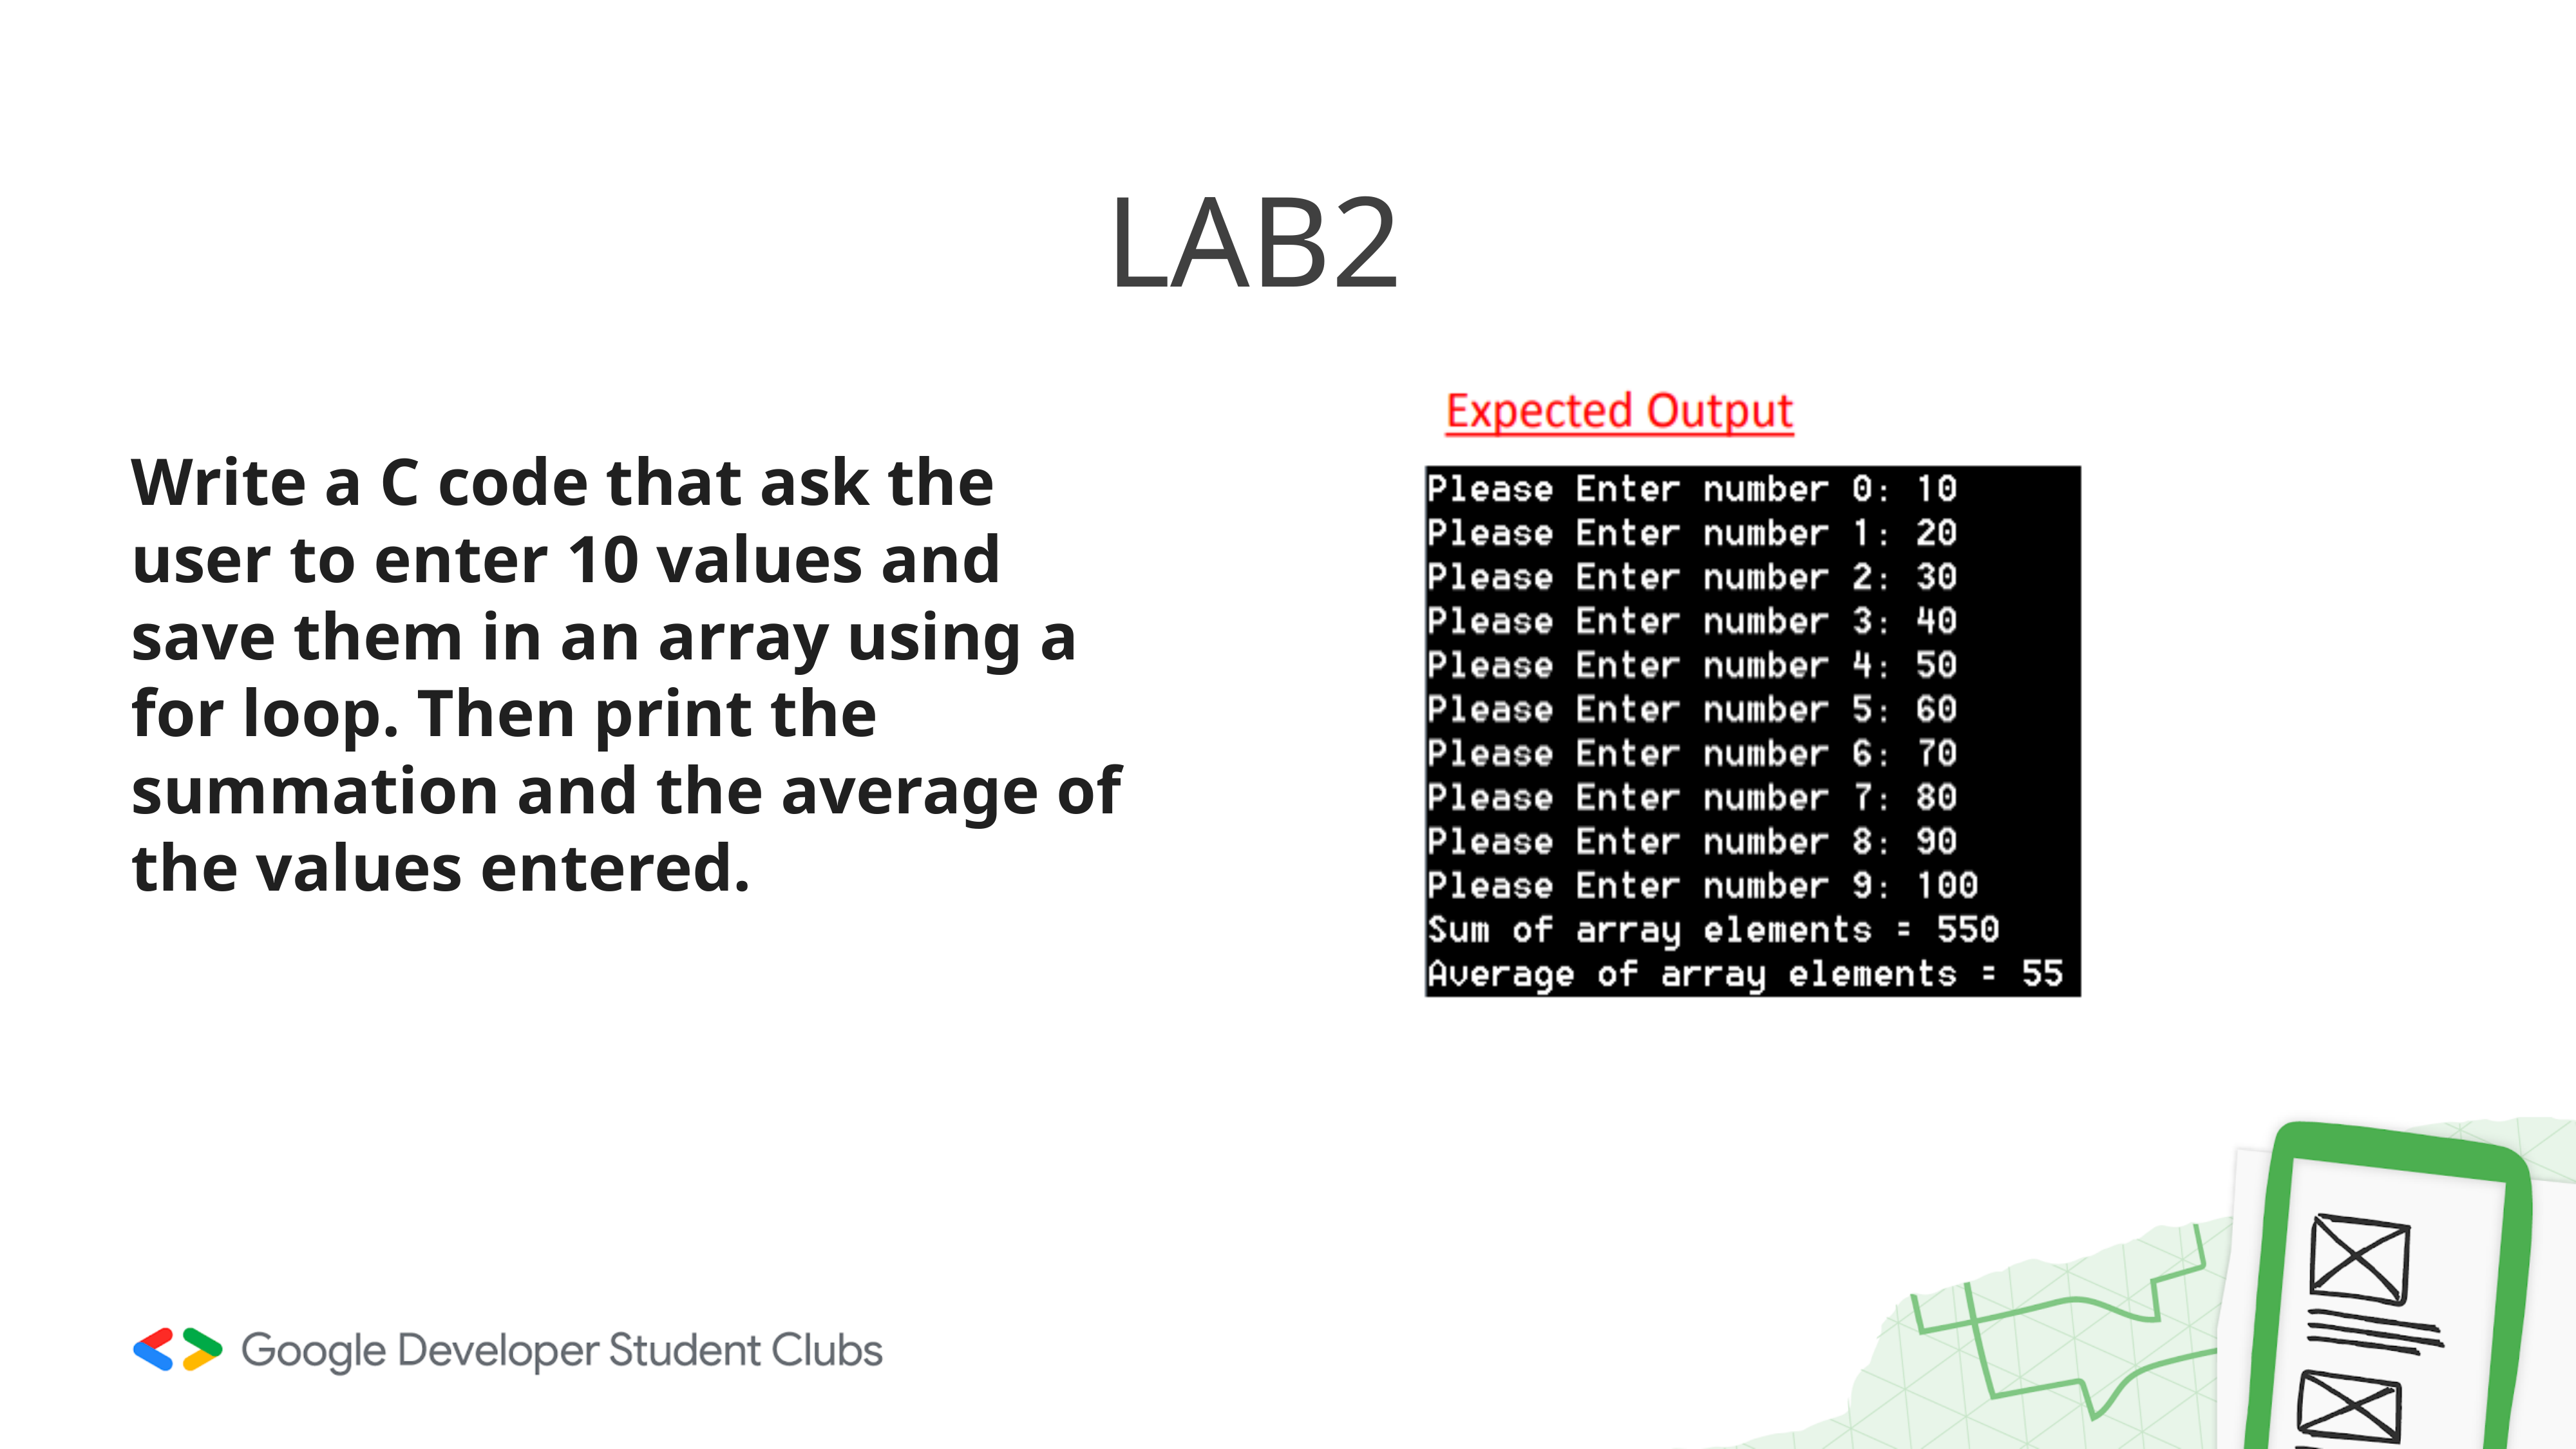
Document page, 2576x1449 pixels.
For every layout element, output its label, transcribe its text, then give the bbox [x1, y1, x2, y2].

title LAB2 [94, 136, 2414, 430]
picture [0, 0, 2576, 1449]
list Write a C code that ask the user to enter 10 values and save them in an array using a for loop. Then print the summation and the average of the values entered. [121, 431, 1146, 1282]
